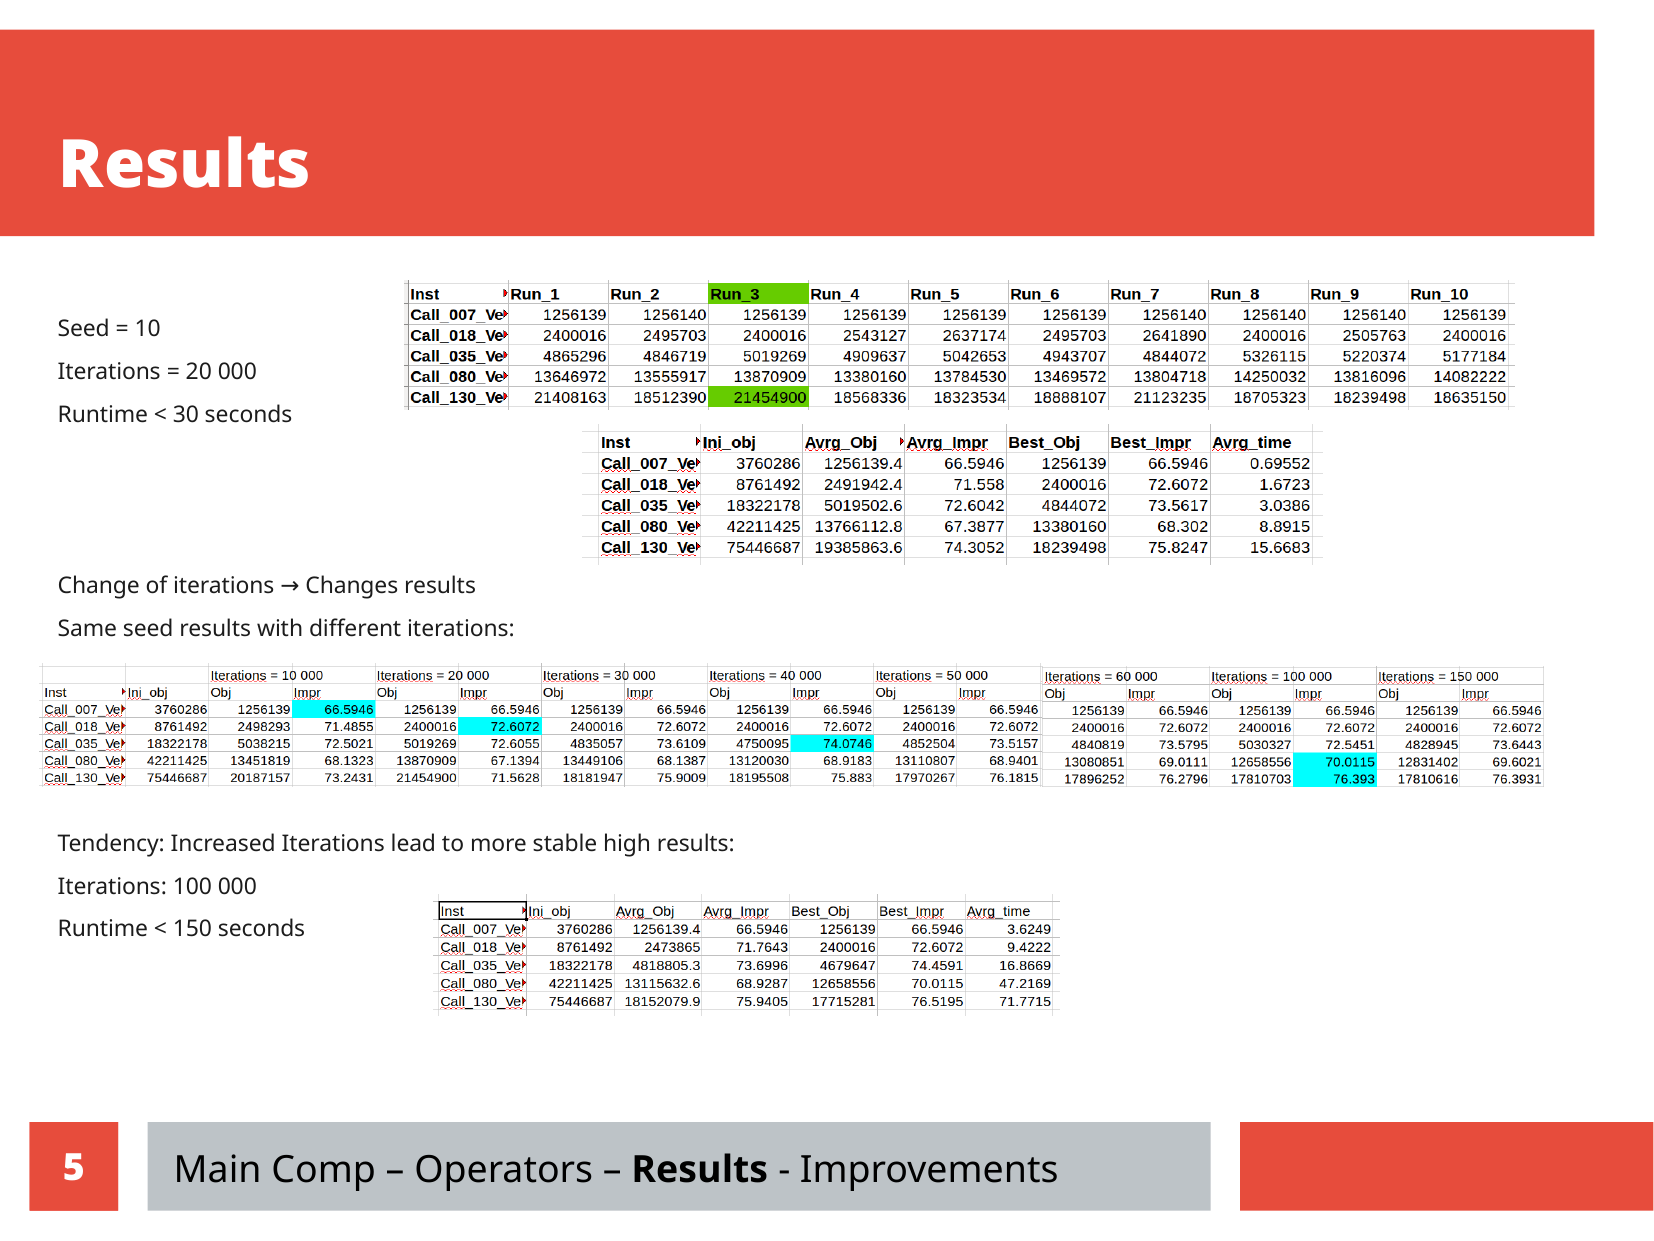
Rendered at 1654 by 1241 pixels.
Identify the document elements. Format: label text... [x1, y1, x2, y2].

picture [582, 424, 1323, 565]
picture [433, 894, 1060, 1016]
picture [404, 280, 1515, 410]
text_box Main Comp – Operators – Results - Improvements [158, 1134, 1194, 1194]
title Results [59, 59, 1595, 207]
picture [39, 663, 1544, 787]
list Seed = 10 Iterations = 20 000 Runtime < 30 seconds Change of iterations → Changes results Same seed results with different iterations: Tendency: Increased Iterations lead to more stable high results: Iterations: 100 000 Runtime < 150 seconds [57, 312, 1564, 1081]
